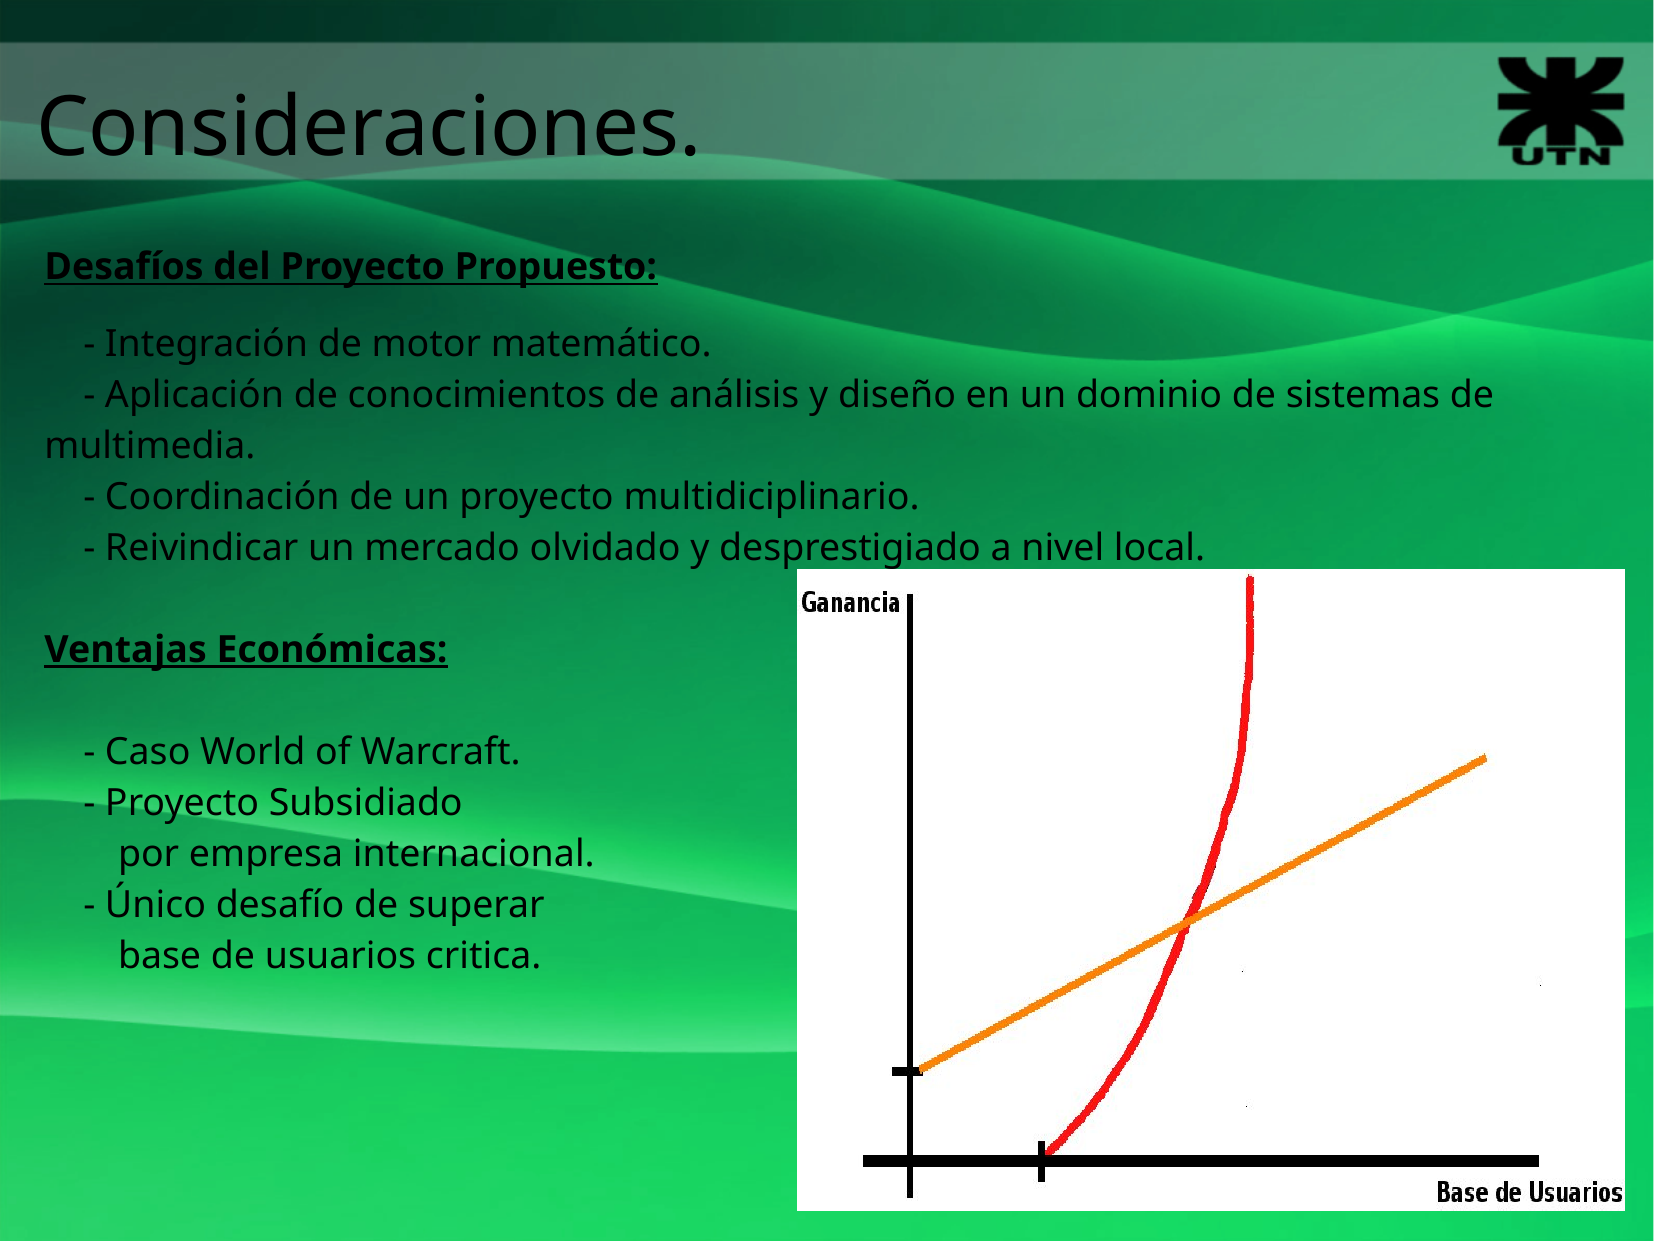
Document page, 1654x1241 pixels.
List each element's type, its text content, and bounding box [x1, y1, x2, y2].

picture [0, 0, 1654, 1241]
text_box Consideraciones. [21, 59, 1654, 1211]
text_box Desafíos del Proyecto Propuesto: - Integración de motor matemático. - Aplicación de conocimientos de análisis y diseño en un dominio de sistemas de multimedia. - Coordinación de un proyecto multidiciplinario. - Reivindicar un mercado olvidado y desprestigiado a nivel local. Ventajas Económicas: - Caso World of Warcraft. - Proyecto Subsidiado por empresa internacional. - Único desafío de superar base de usuarios critica. [29, 206, 1625, 1211]
